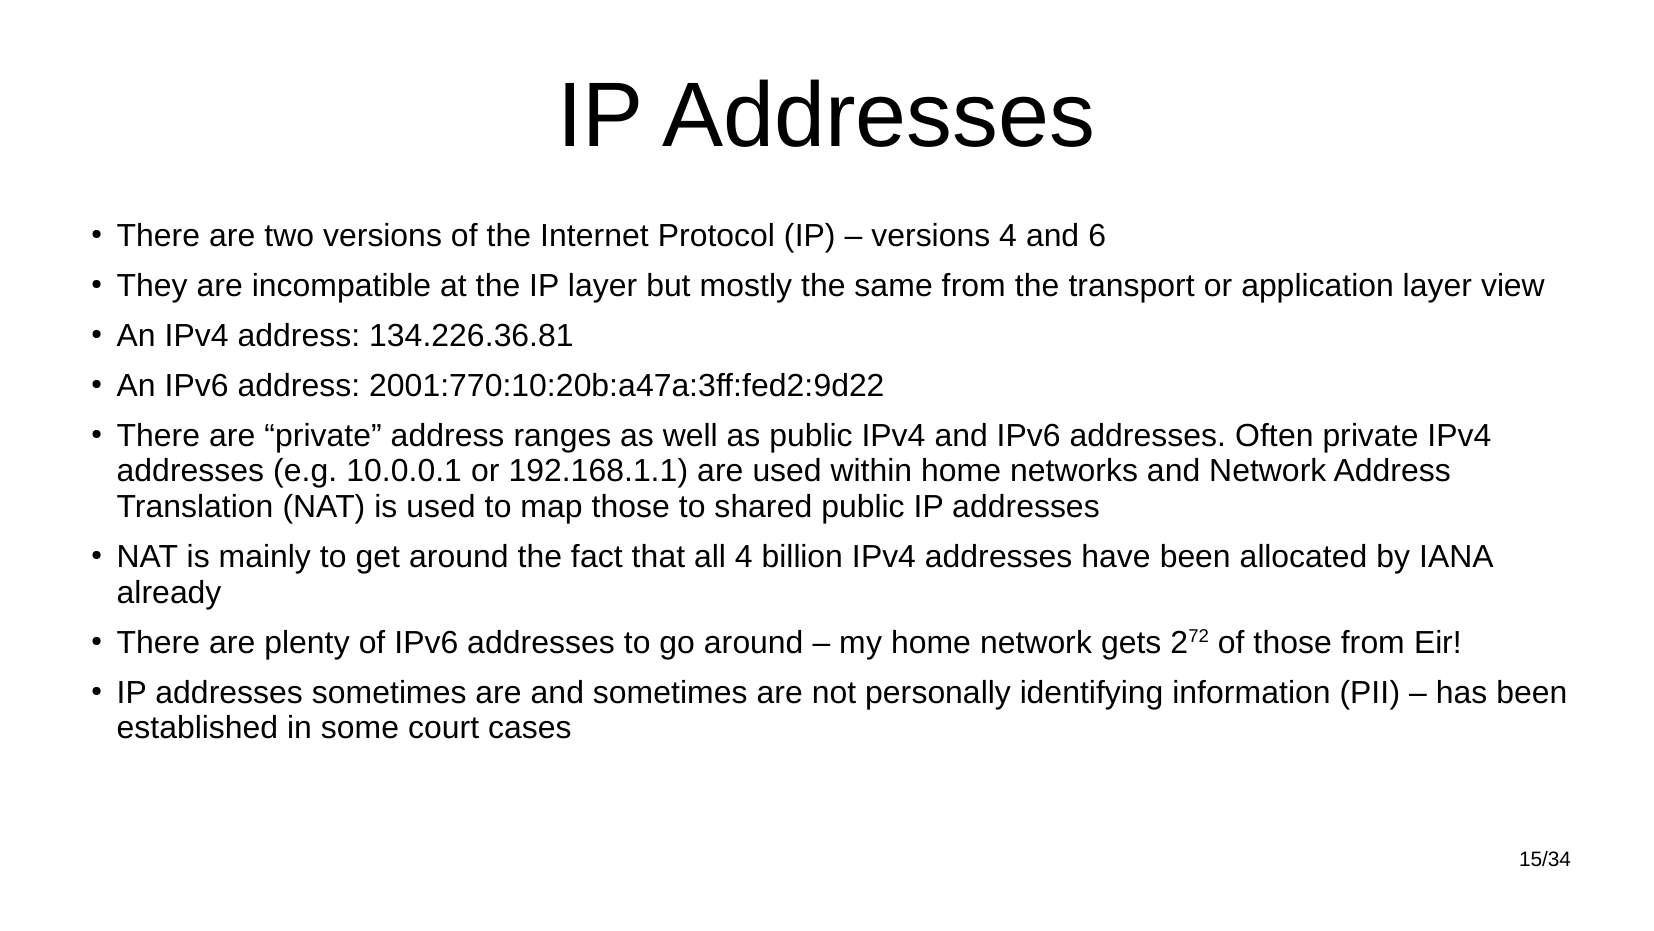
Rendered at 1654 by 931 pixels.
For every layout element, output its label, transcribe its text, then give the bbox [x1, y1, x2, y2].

title IP Addresses [82, 37, 1571, 193]
list There are two versions of the Internet Protocol (IP) – versions 4 and 6 They are incompatible at the IP layer but mostly the same from the transport or application layer view An IPv4 address: 134.226.36.81 An IPv6 address: 2001:770:10:20b:a47a:3ff:fed2:9d22 There are “private” address ranges as well as public IPv4 and IPv6 addresses. Often private IPv4 addresses (e.g. 10.0.0.1 or 192.168.1.1) are used within home networks and Network Address Translation (NAT) is used to map those to shared public IP addresses NAT is mainly to get around the fact that all 4 billion IPv4 addresses have been allocated by IANA already There are plenty of IPv6 addresses to go around – my home network gets 272 of those from Eir! IP addresses sometimes are and sometimes are not personally identifying information (PII) – has been established in some court cases [82, 217, 1576, 758]
